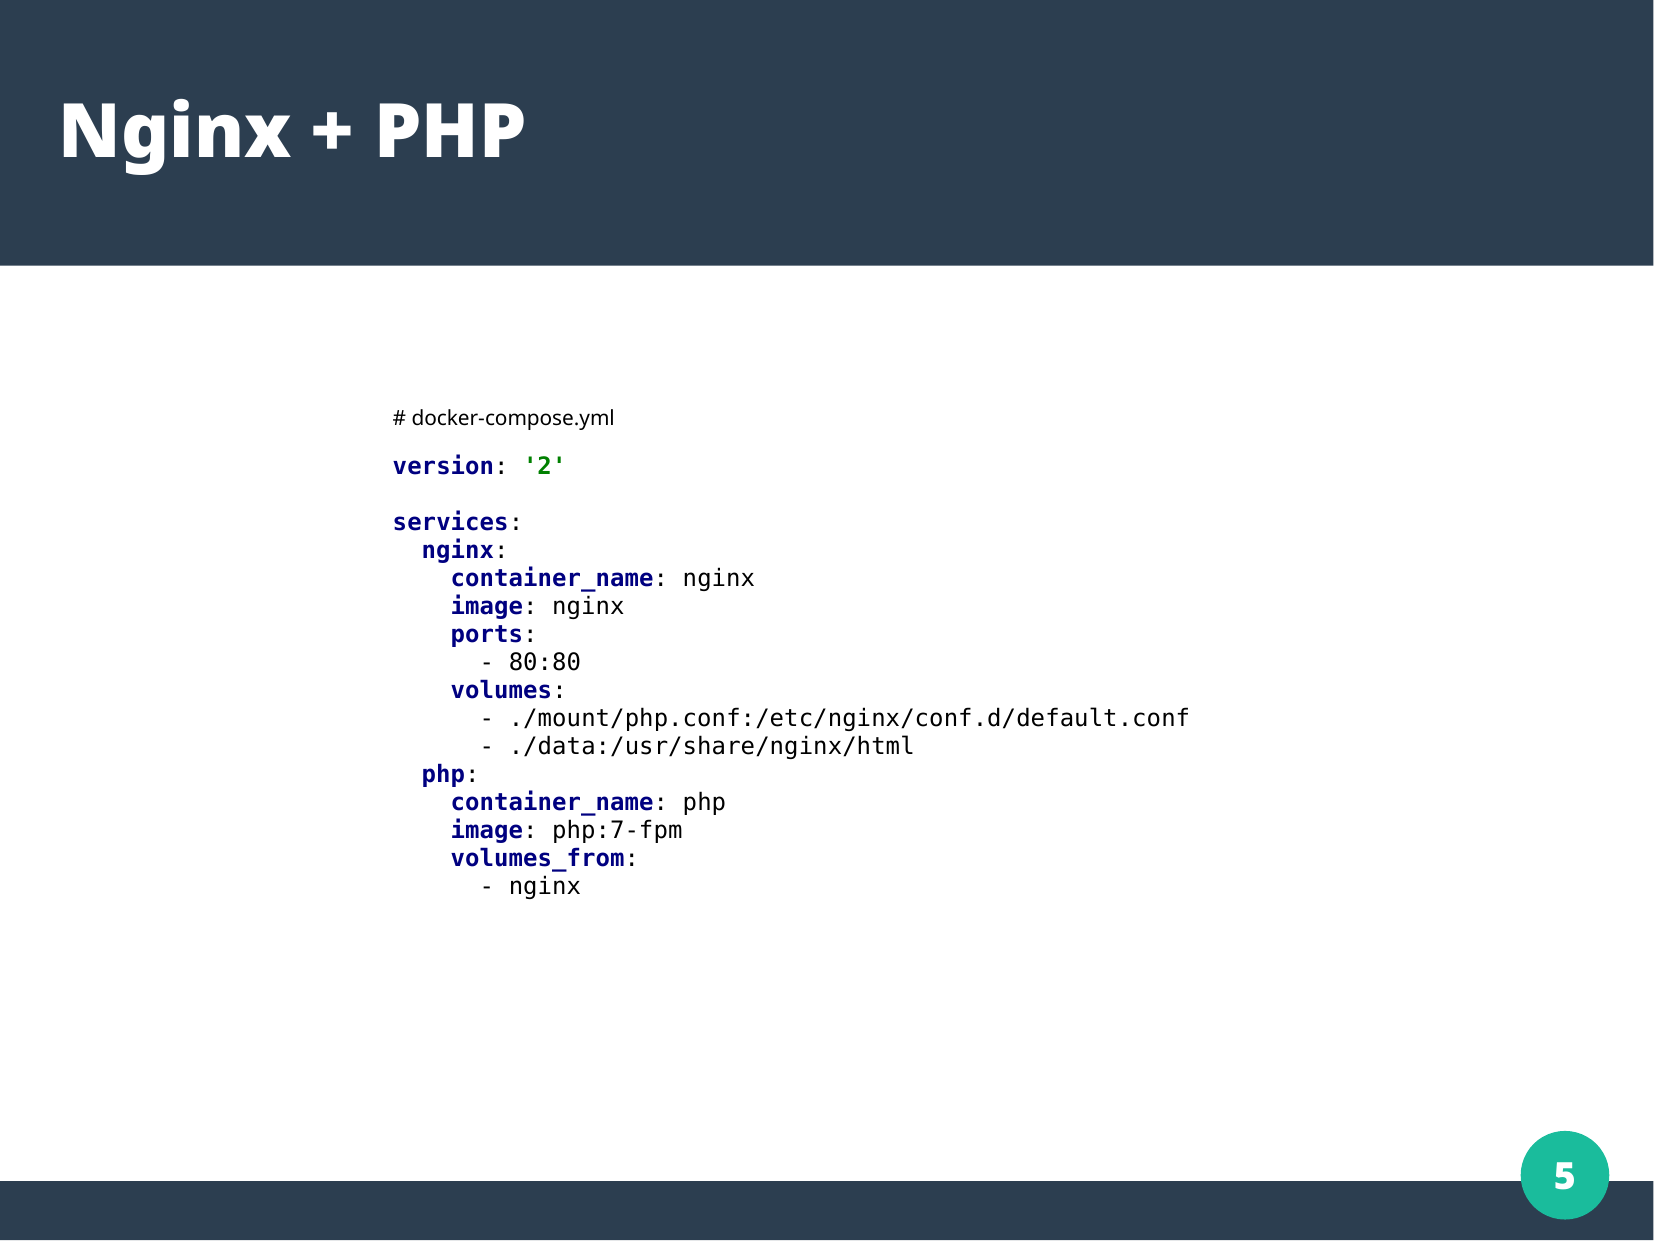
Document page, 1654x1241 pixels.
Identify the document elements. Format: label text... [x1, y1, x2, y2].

title Nginx + PHP [59, 49, 1595, 207]
text_box # docker-compose.yml version: '2' services: nginx: container_name: nginx image: nginx ports: - 80:80 volumes: - ./mount/php.conf:/etc/nginx/conf.d/default.conf - ./data:/usr/share/nginx/html php: container_name: php image: php:7-fpm volumes_from: - nginx [377, 342, 1243, 900]
